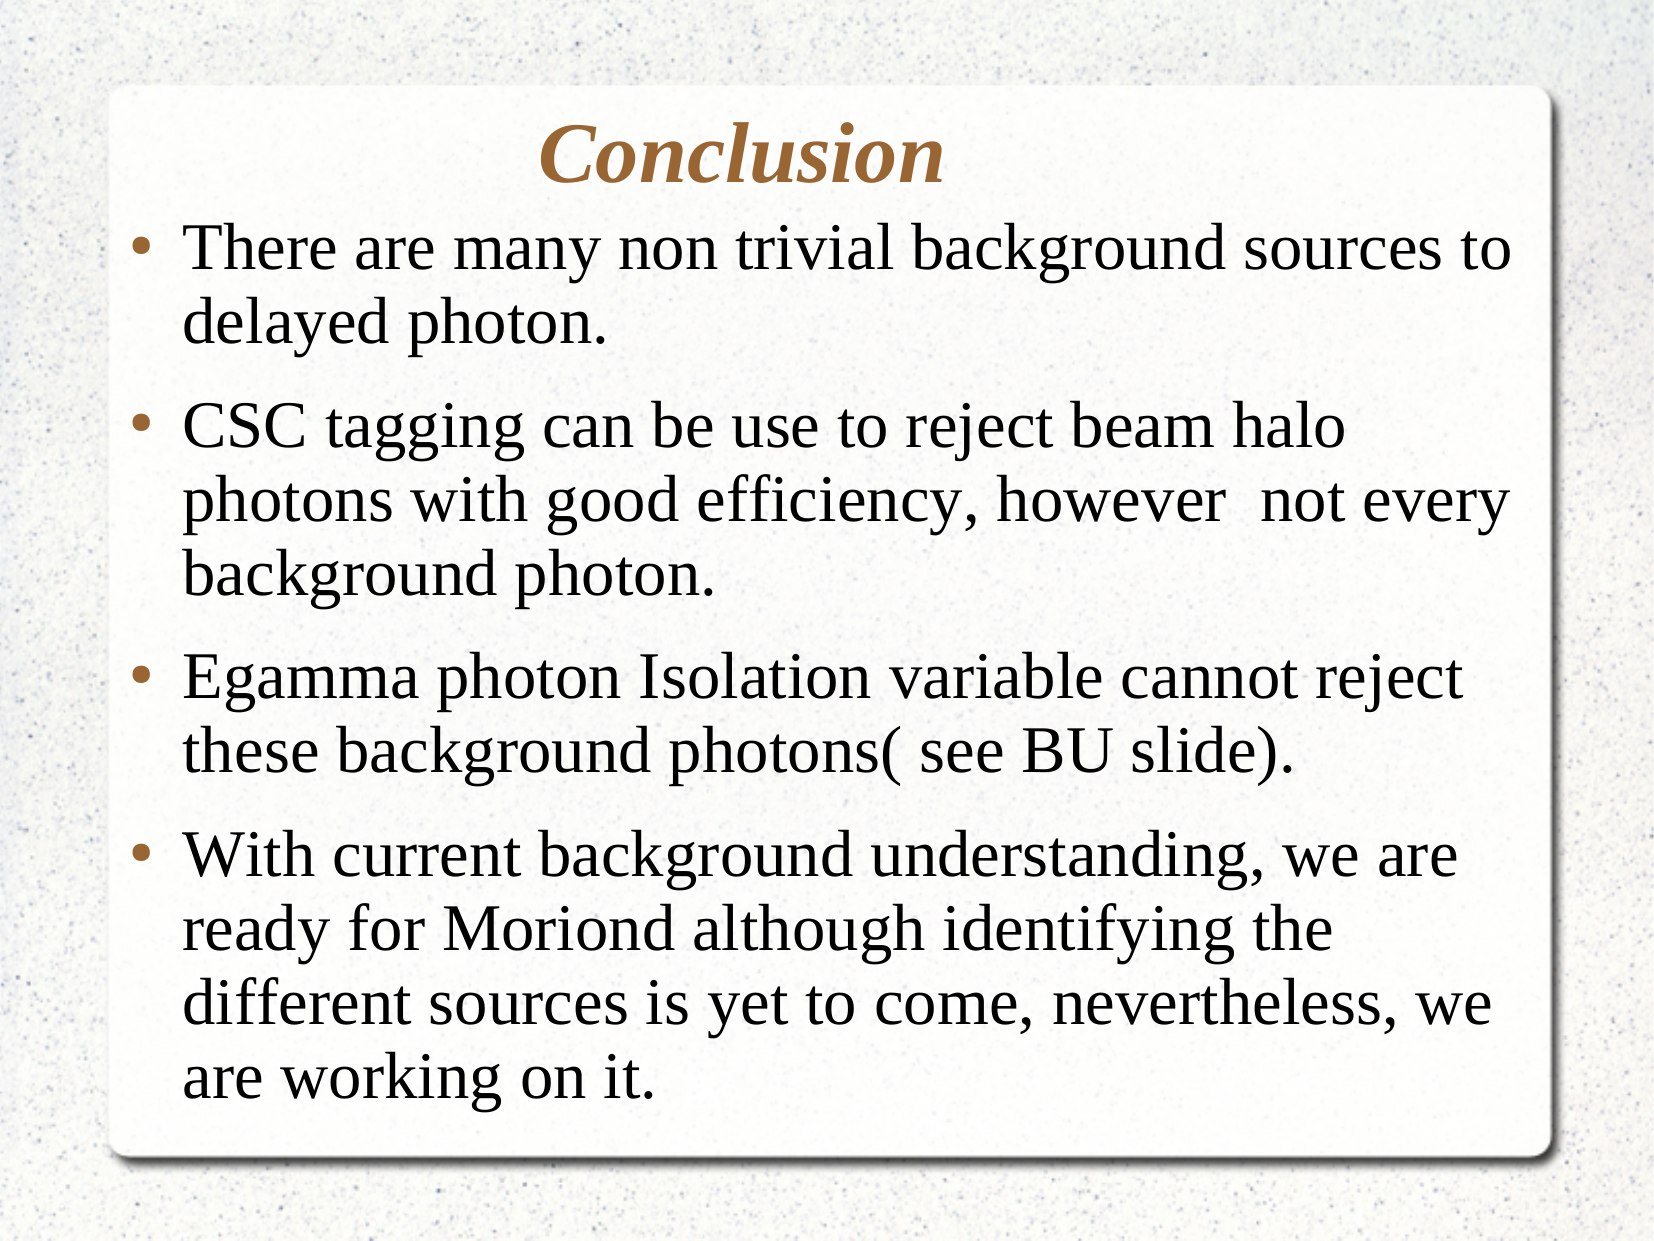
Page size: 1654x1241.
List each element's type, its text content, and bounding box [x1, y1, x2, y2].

list There are many non trivial background sources to delayed photon. CSC tagging can be use to reject beam halo photons with good efficiency, however not every background photon. Egamma photon Isolation variable cannot reject these background photons( see BU slide). With current background understanding, we are ready for Moriond although identifying the different sources is yet to come, nevertheless, we are working on it. [111, 210, 1531, 1116]
picture [0, 0, 1654, 1241]
title Conclusion [360, 96, 1126, 210]
